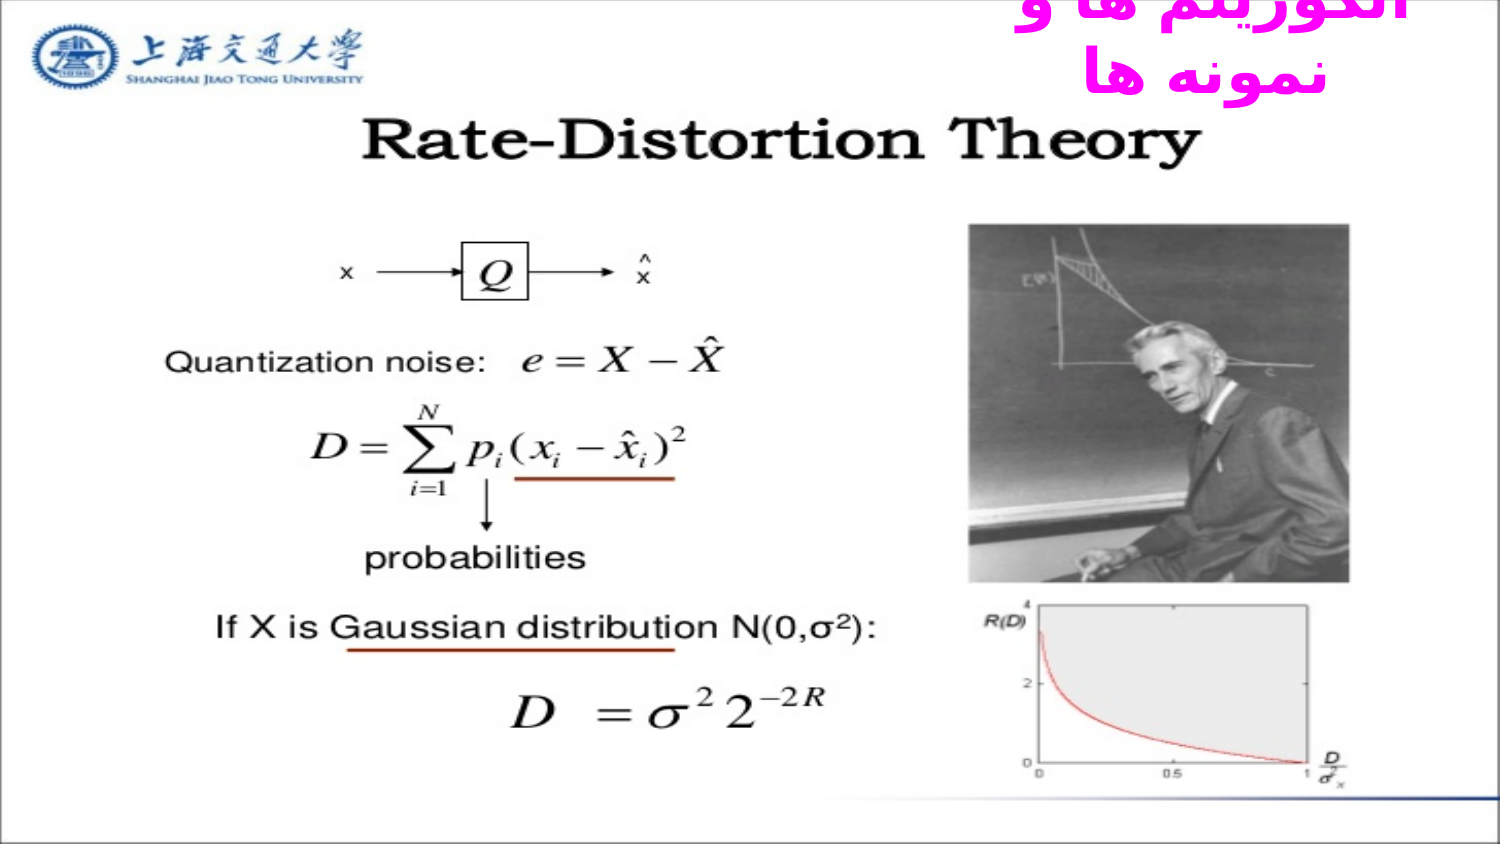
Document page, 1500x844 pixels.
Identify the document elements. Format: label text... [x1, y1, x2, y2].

picture [1089, 0, 1103, 10]
picture [0, 0, 1500, 844]
title الگوریتم ها و نمونه ها [929, 35, 1500, 122]
picture [1355, 0, 1373, 10]
picture [1193, 0, 1213, 10]
picture [1224, 0, 1238, 10]
picture [1321, 0, 1346, 10]
picture [1120, 5, 1126, 12]
